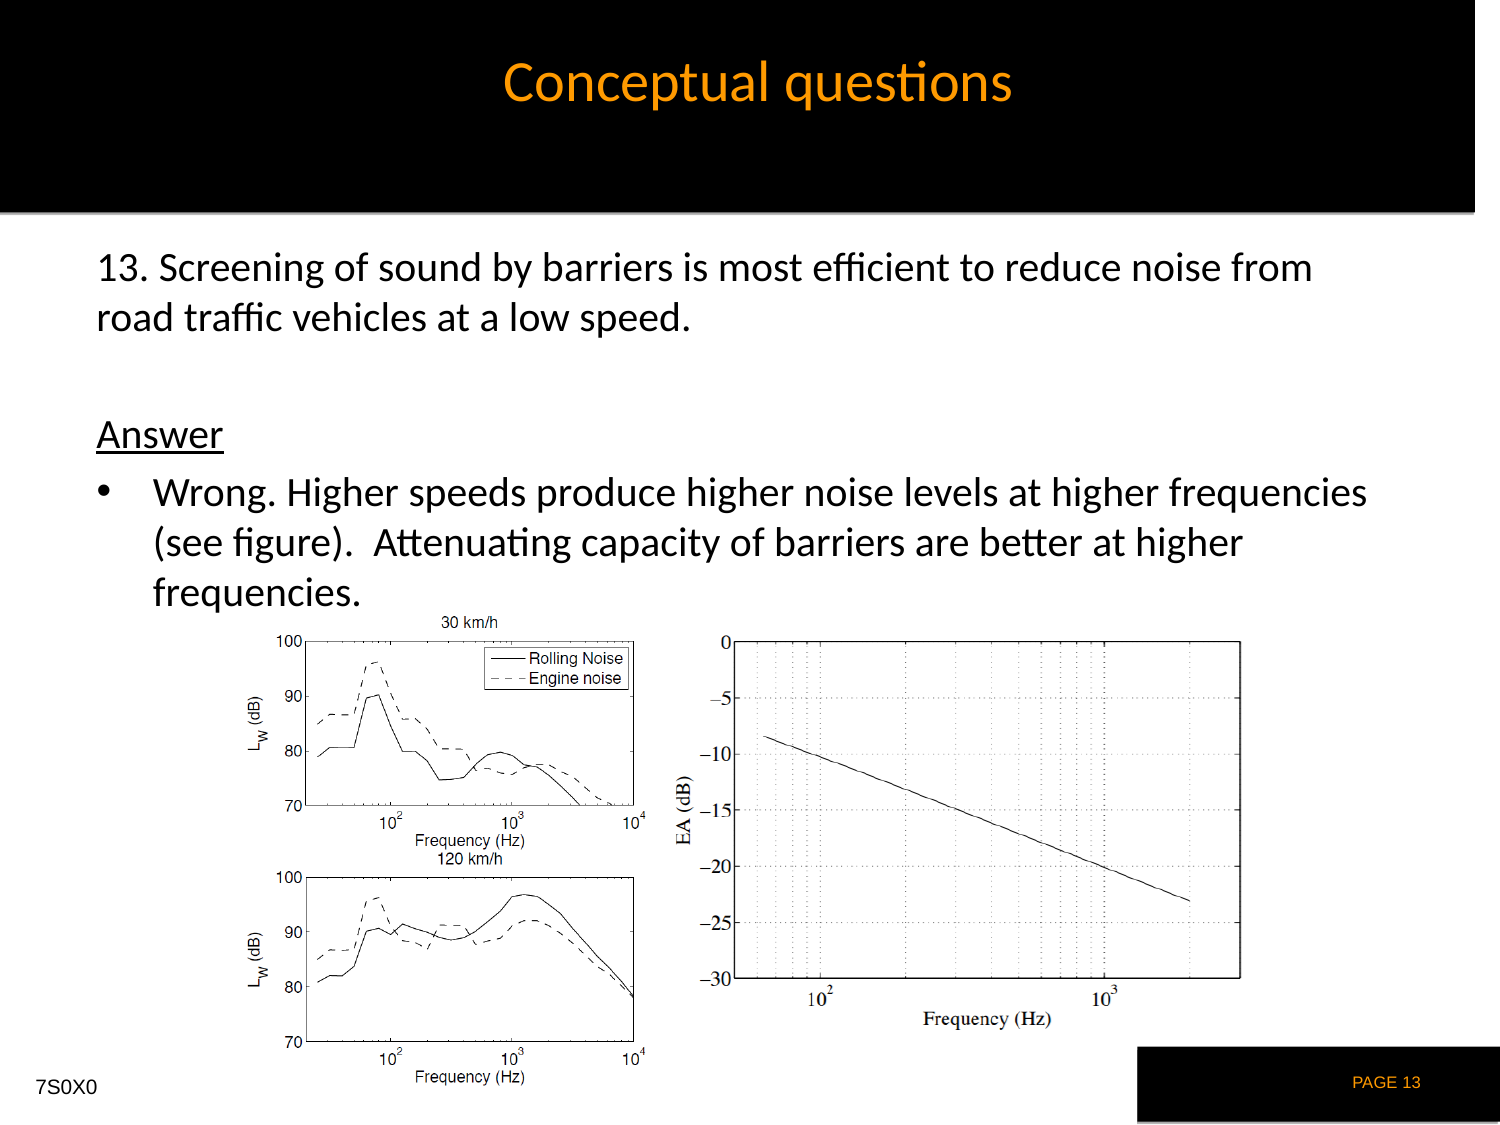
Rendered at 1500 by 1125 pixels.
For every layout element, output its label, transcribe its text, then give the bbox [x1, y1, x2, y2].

list 13. Screening of sound by barriers is most efficient to reduce noise from road traffic vehicles at a low speed. Answer Wrong. Higher speeds produce higher noise levels at higher frequencies (see figure). Attenuating capacity of barriers are better at higher frequencies. [81, 232, 1394, 419]
title Conceptual questions [100, 35, 1417, 187]
picture [240, 614, 646, 1086]
text_box [1137, 1046, 1500, 1122]
text_box PAGE 13 [1352, 1066, 1453, 1098]
text_box [0, 0, 1475, 213]
text_box [375, 749, 405, 820]
picture [659, 629, 1261, 1031]
text_box 7S0X0 [35, 1070, 626, 1102]
